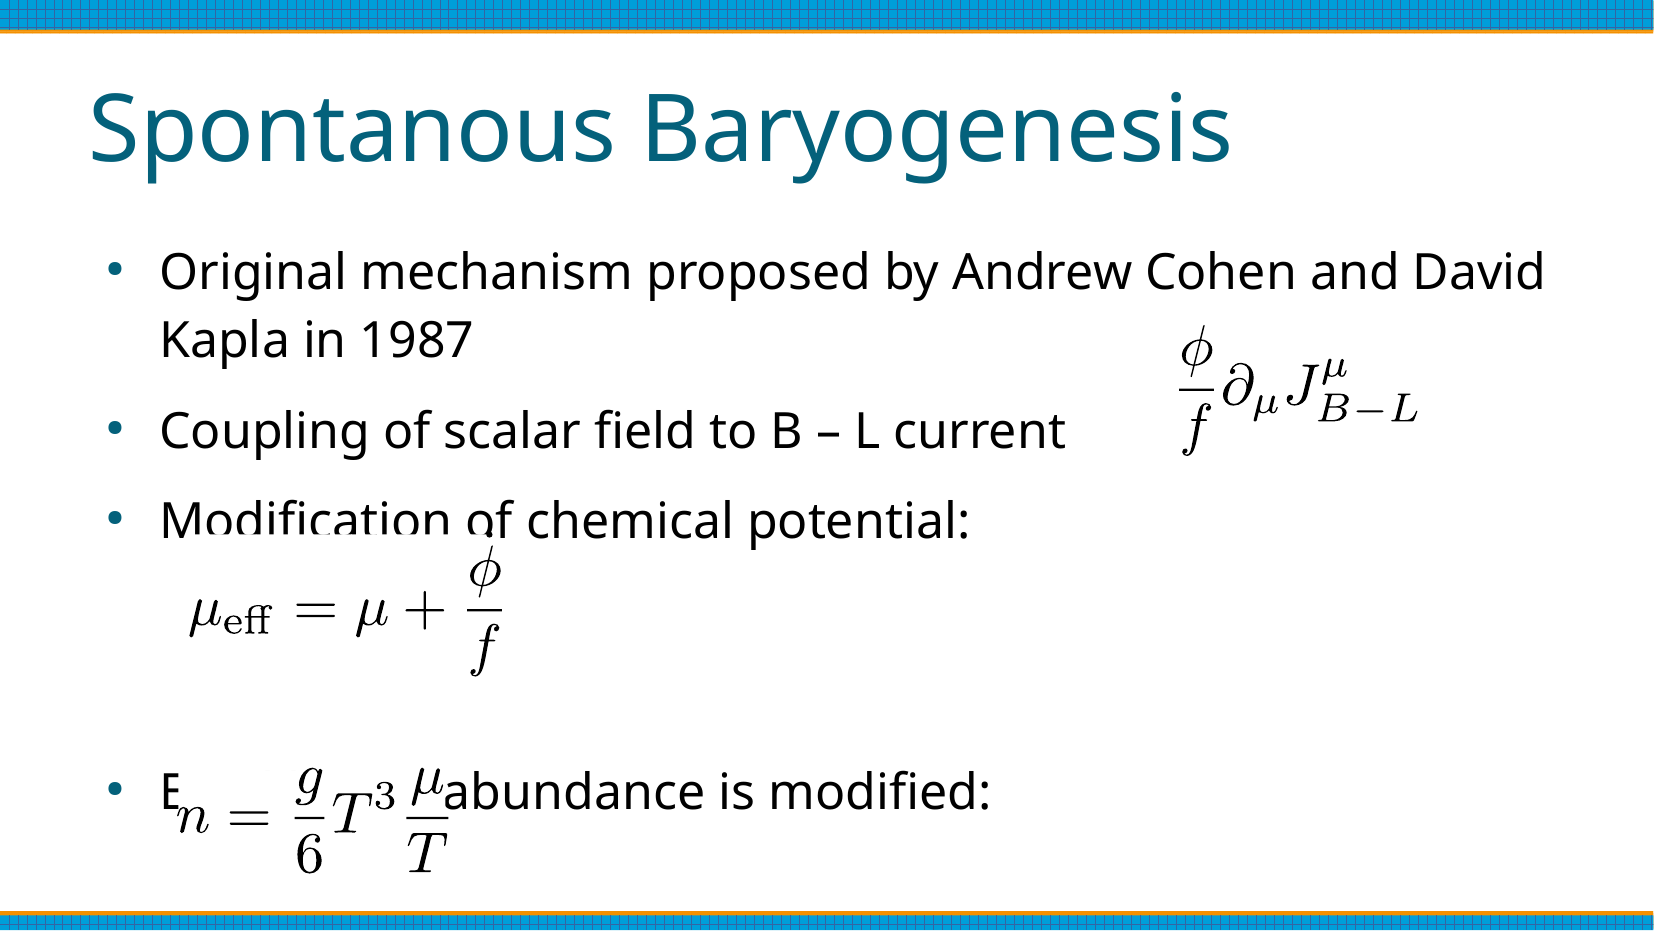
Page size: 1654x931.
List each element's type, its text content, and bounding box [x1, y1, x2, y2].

text_box [177, 767, 449, 874]
text_box [189, 531, 502, 677]
title Spontanous Baryogenesis [88, 44, 1565, 207]
list Original mechanism proposed by Andrew Cohen and David Kapla in 1987 Coupling of scalar field to B – L current Modification of chemical potential: Equilibrium abundance is modified: [88, 236, 1565, 901]
text_box [1179, 324, 1418, 456]
